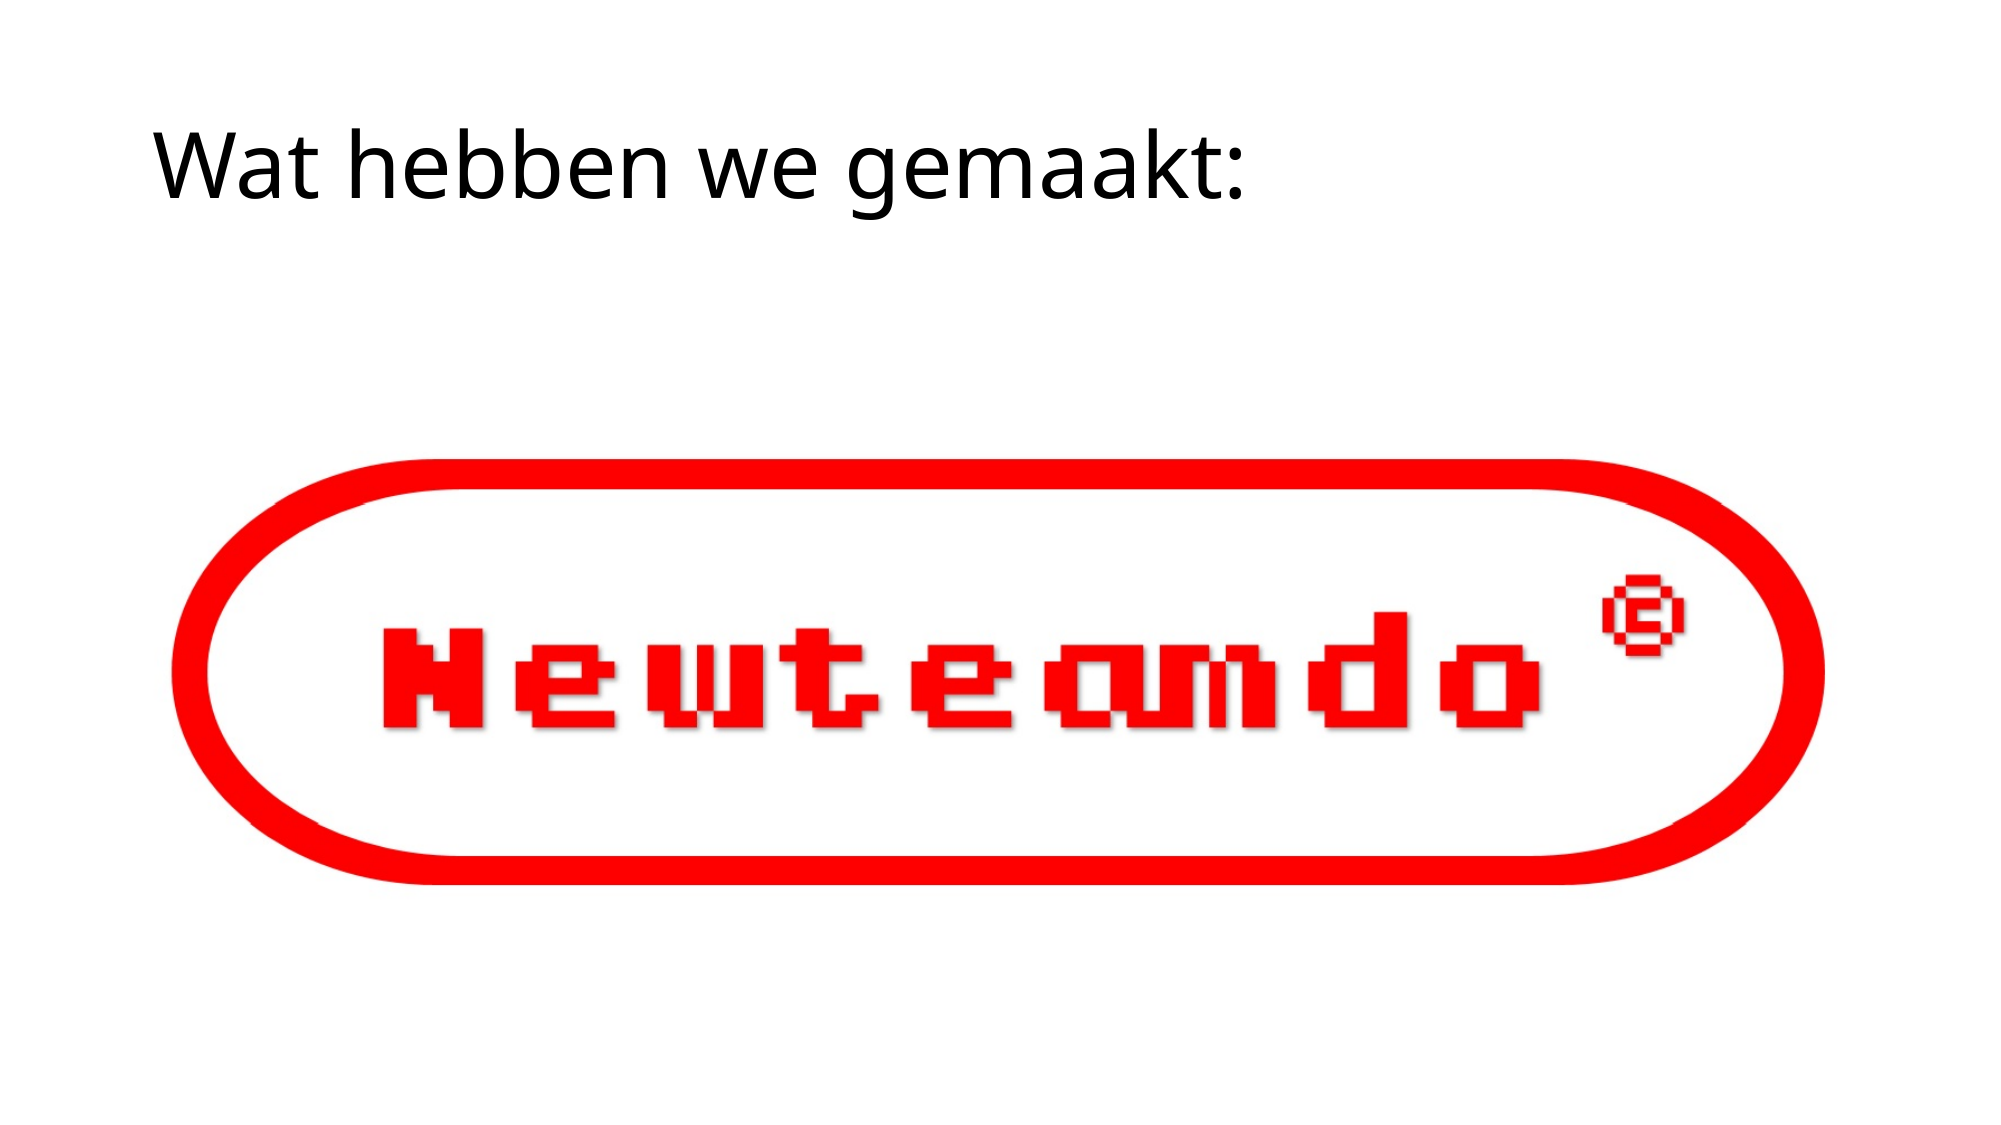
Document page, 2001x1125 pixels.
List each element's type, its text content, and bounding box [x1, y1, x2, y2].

picture [137, 344, 1863, 969]
title Wat hebben we gemaakt: [137, 59, 1863, 278]
